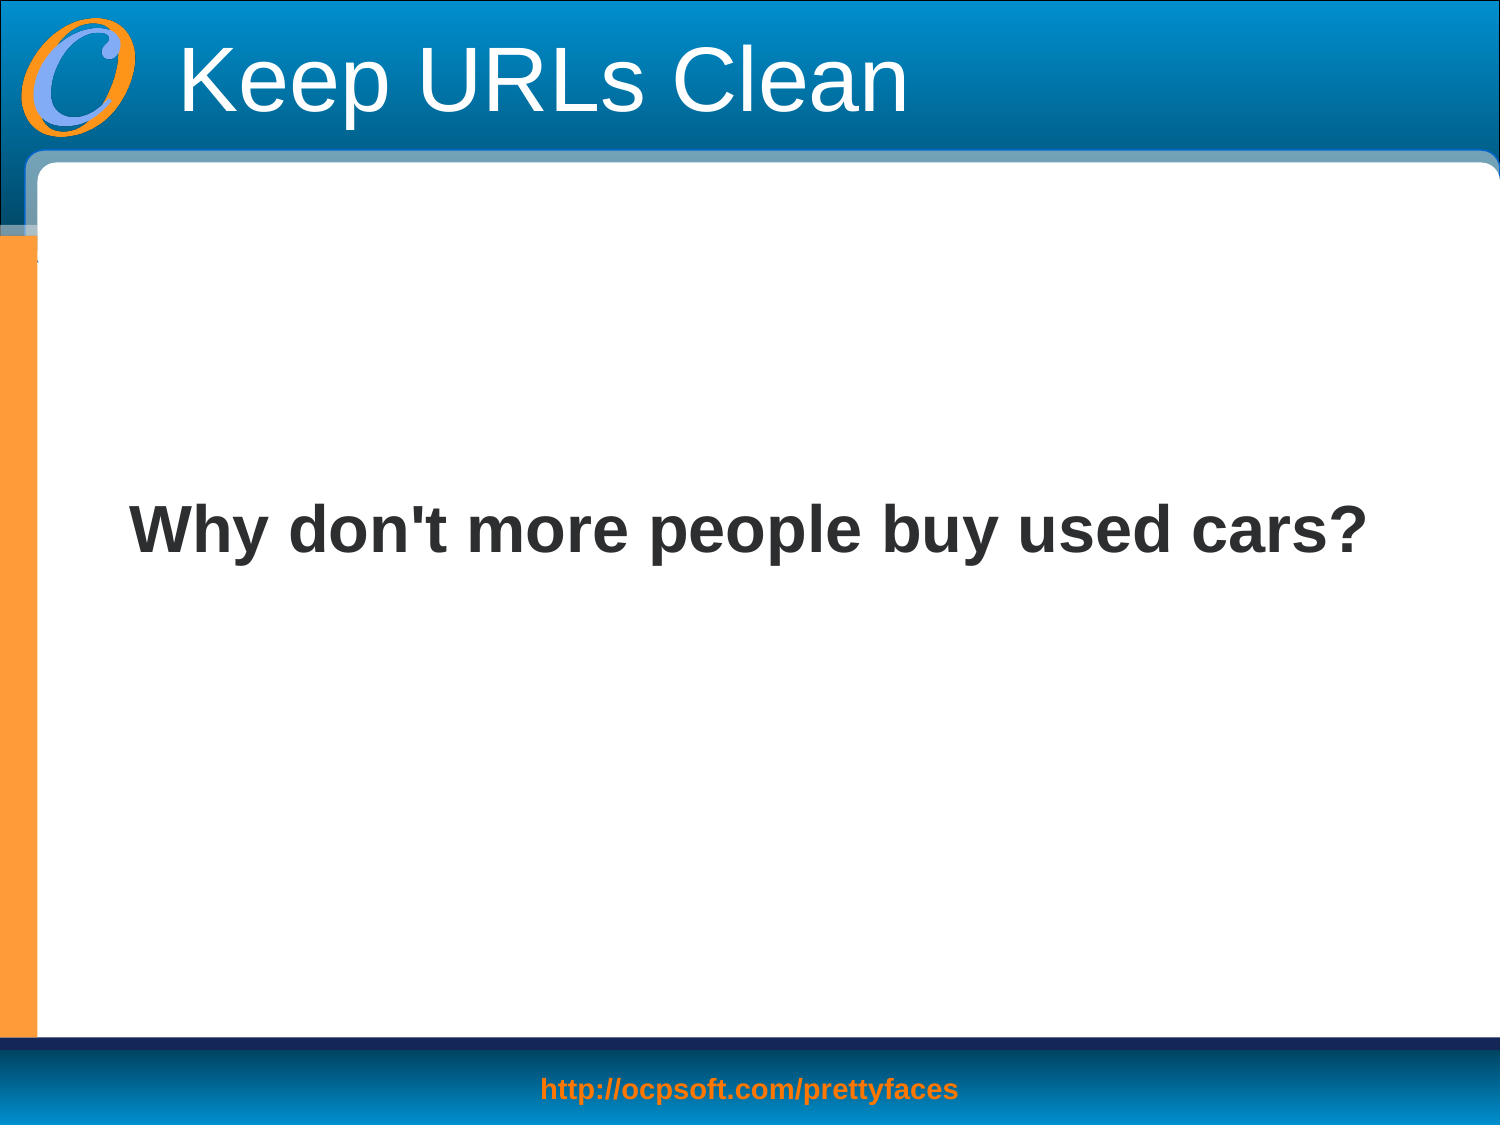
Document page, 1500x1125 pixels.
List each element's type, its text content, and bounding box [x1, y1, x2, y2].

list Why don't more people buy used cars? [75, 187, 1425, 1005]
picture [22, 19, 135, 136]
title Keep URLs Clean [162, 11, 1463, 138]
